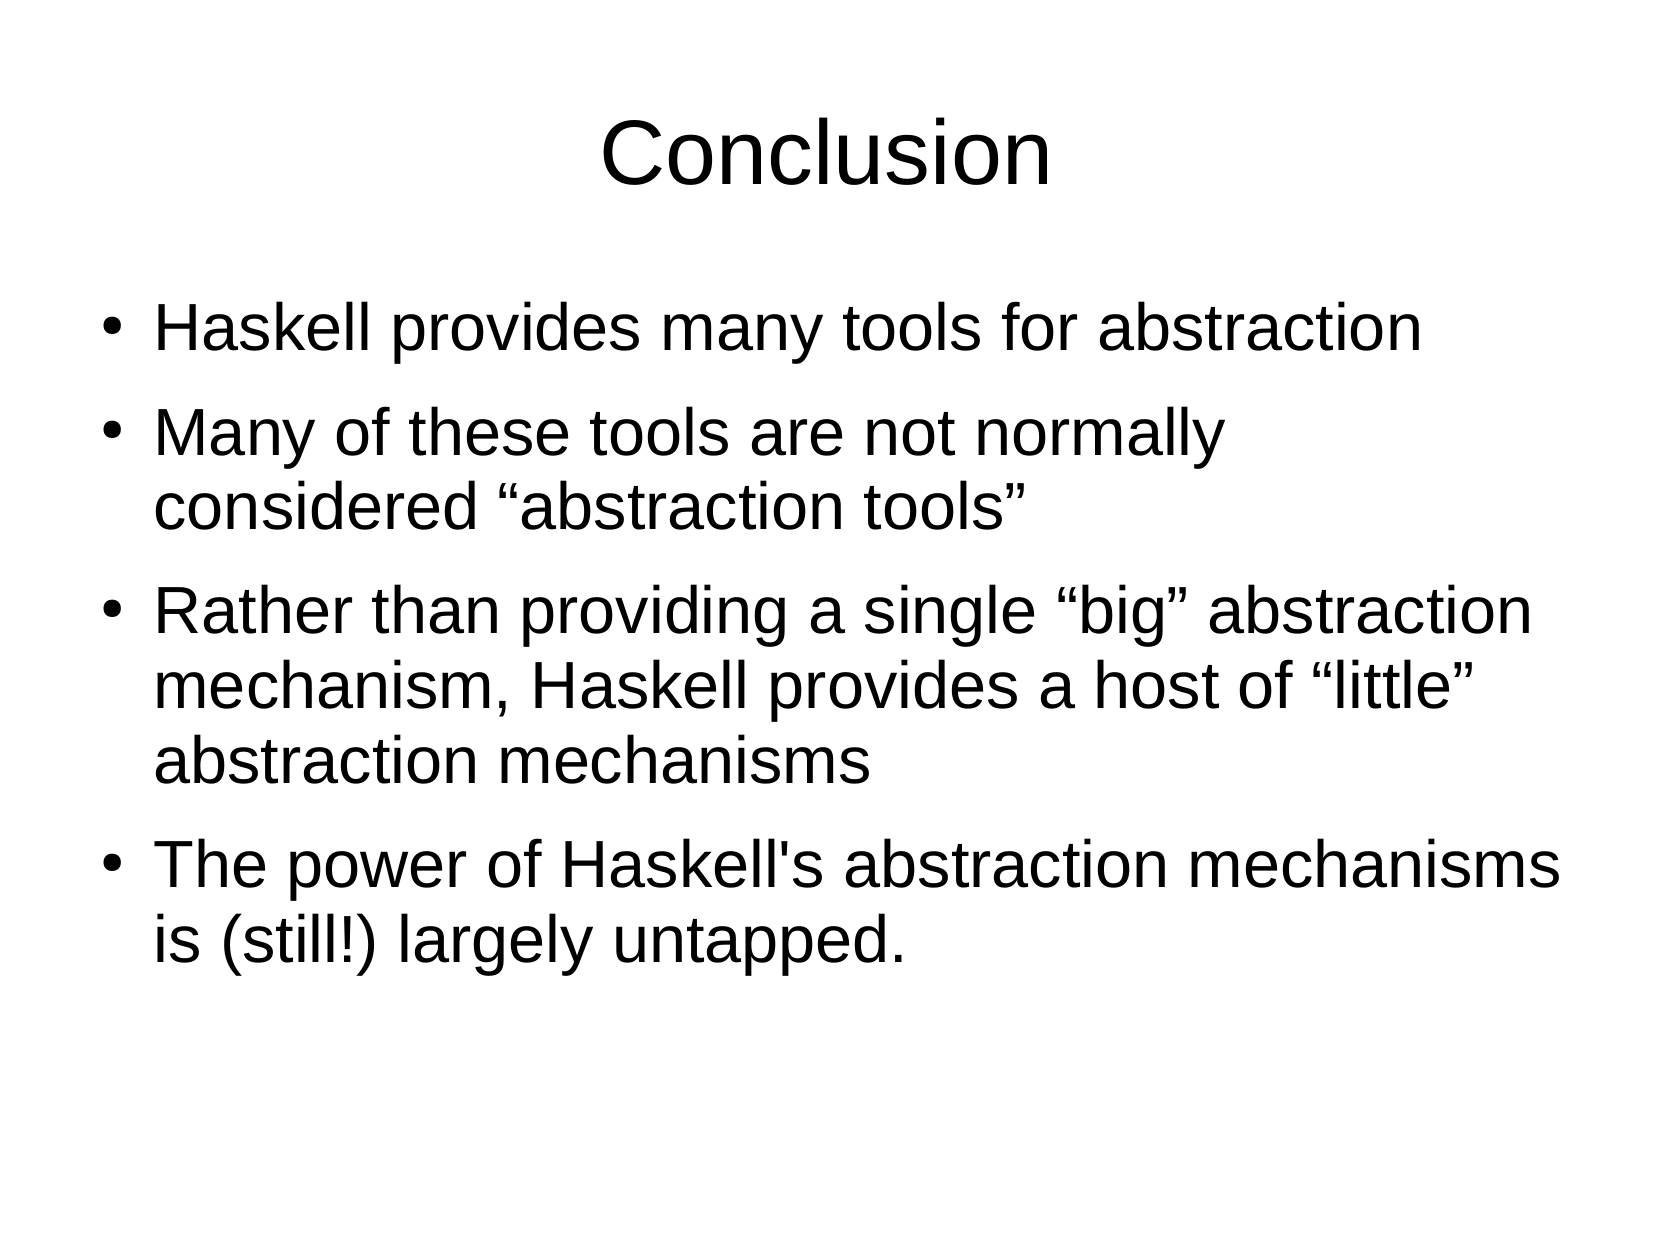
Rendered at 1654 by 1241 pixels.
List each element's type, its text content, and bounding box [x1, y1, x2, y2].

title Conclusion [82, 49, 1571, 257]
list Haskell provides many tools for abstraction Many of these tools are not normally considered “abstraction tools” Rather than providing a single “big” abstraction mechanism, Haskell provides a host of “little” abstraction mechanisms The power of Haskell's abstraction mechanisms is (still!) largely untapped. [82, 290, 1571, 1010]
